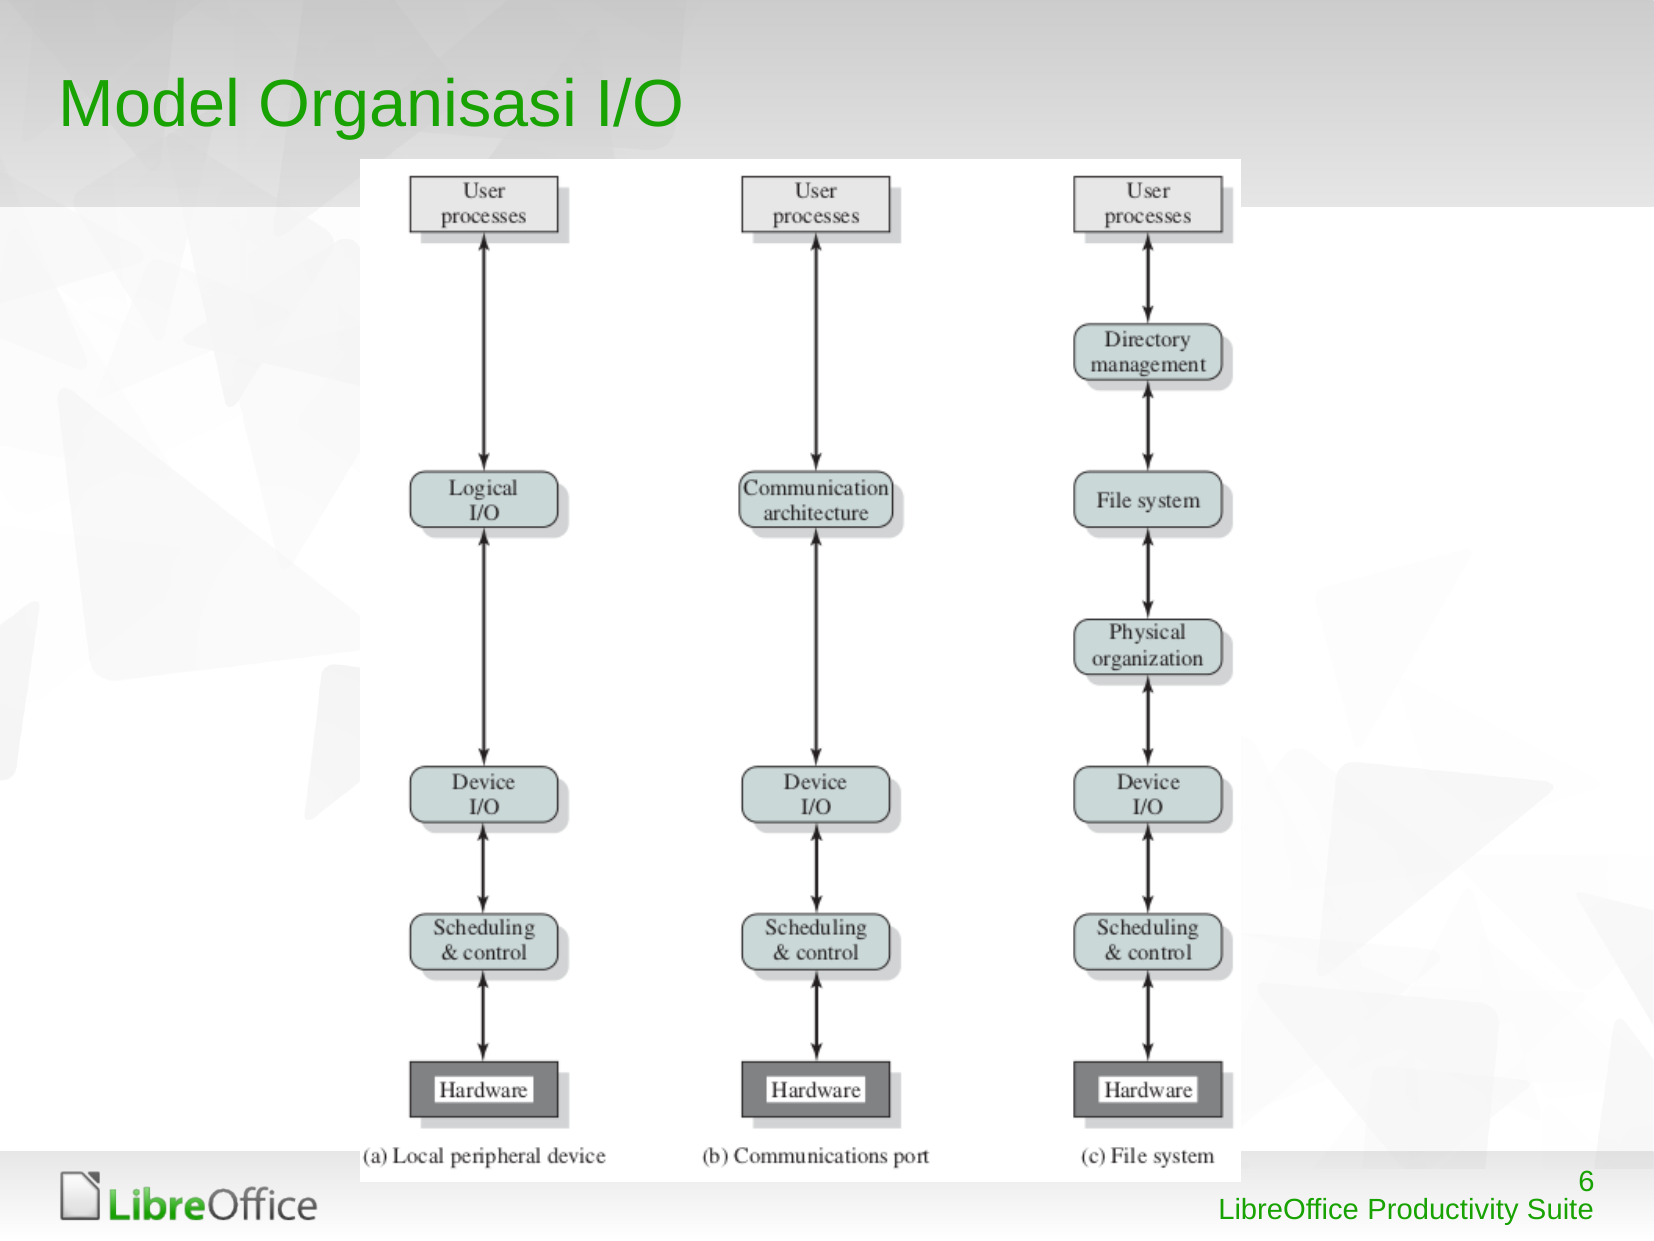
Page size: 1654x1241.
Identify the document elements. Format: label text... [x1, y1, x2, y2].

picture [41, 1152, 337, 1240]
title Model Organisasi I/O [59, 29, 1595, 178]
picture [0, 0, 1654, 1182]
